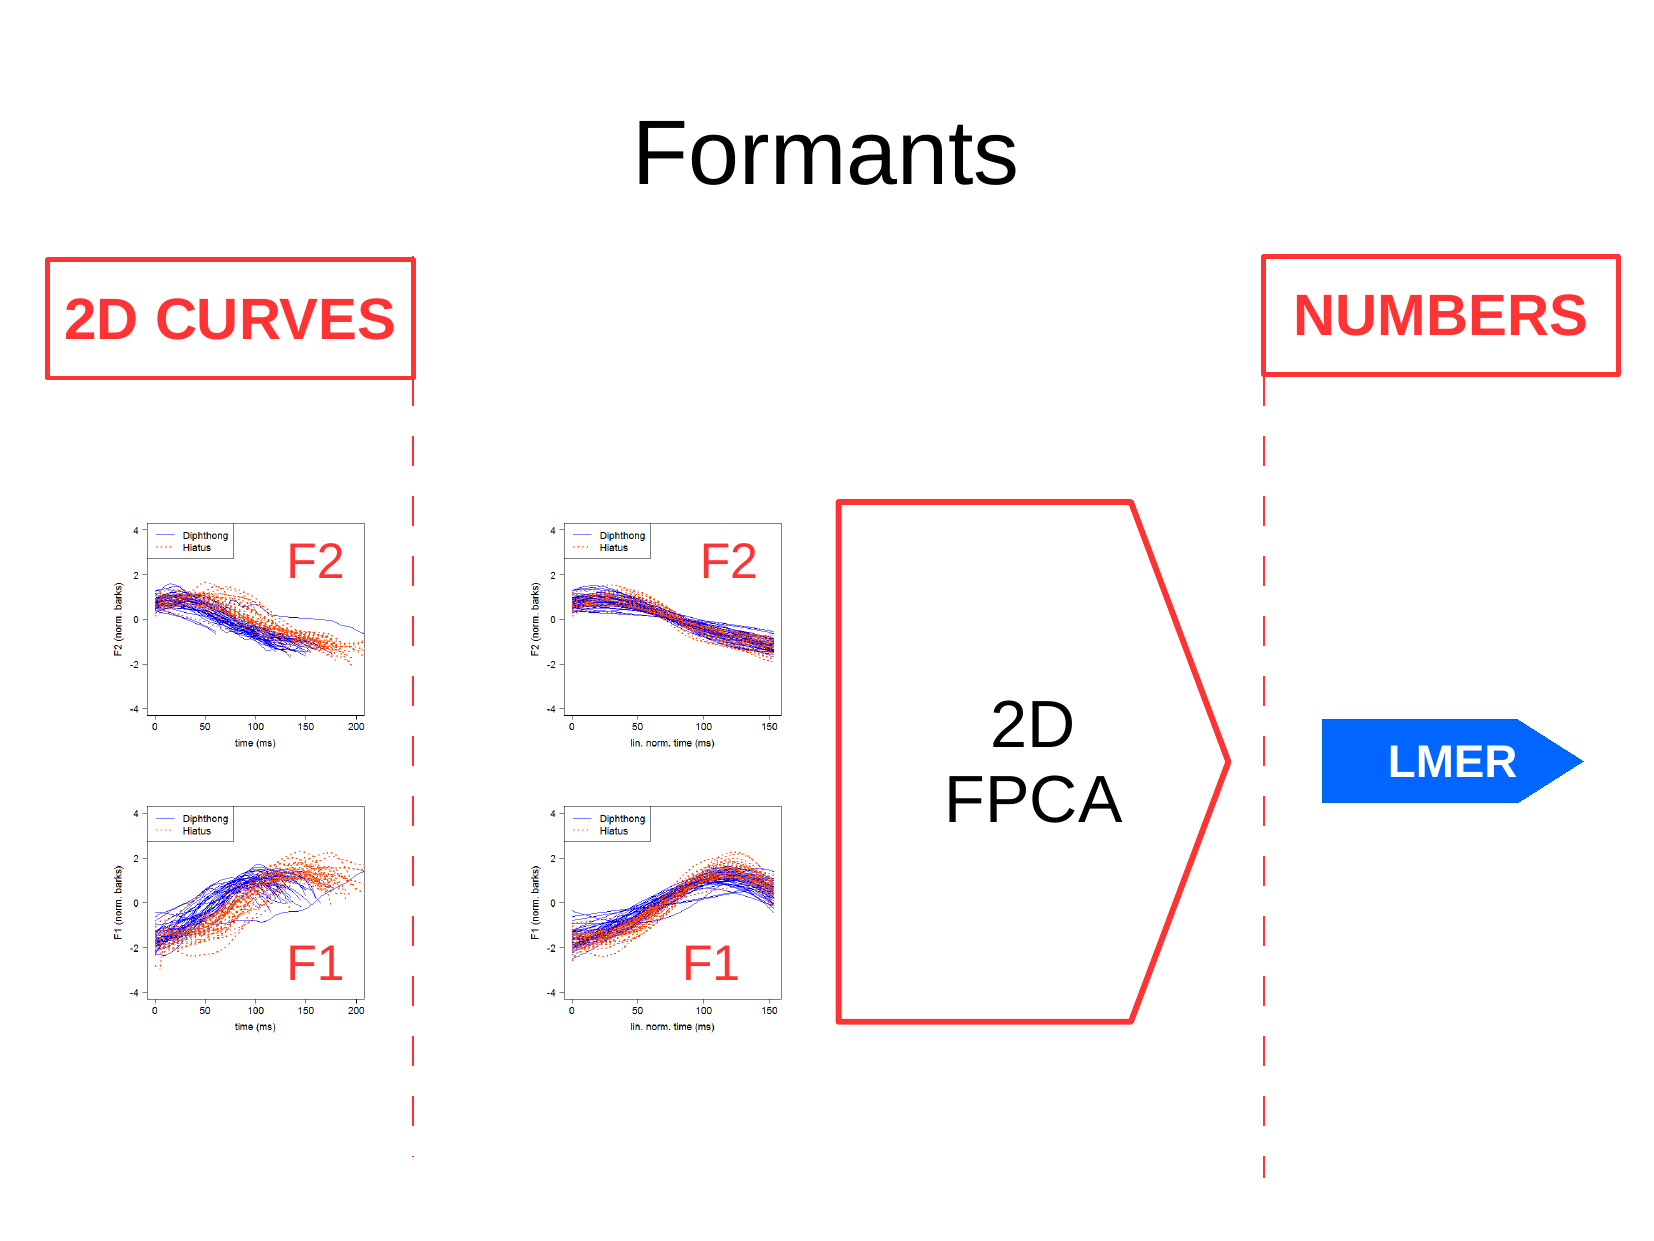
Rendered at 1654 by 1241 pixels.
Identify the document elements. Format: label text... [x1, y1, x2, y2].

picture [531, 490, 798, 756]
text_box F2 [271, 525, 402, 597]
text_box F2 [685, 525, 815, 597]
picture [531, 773, 798, 1040]
title Formants [82, 49, 1571, 257]
picture [114, 490, 381, 756]
text_box LMER [1322, 719, 1584, 803]
text_box 2D FPCA [838, 501, 1229, 1022]
text_box NUMBERS [1263, 256, 1619, 375]
text_box 2D CURVES [47, 259, 414, 378]
text_box F1 [271, 927, 402, 999]
picture [114, 773, 381, 1040]
text_box F1 [667, 927, 798, 999]
